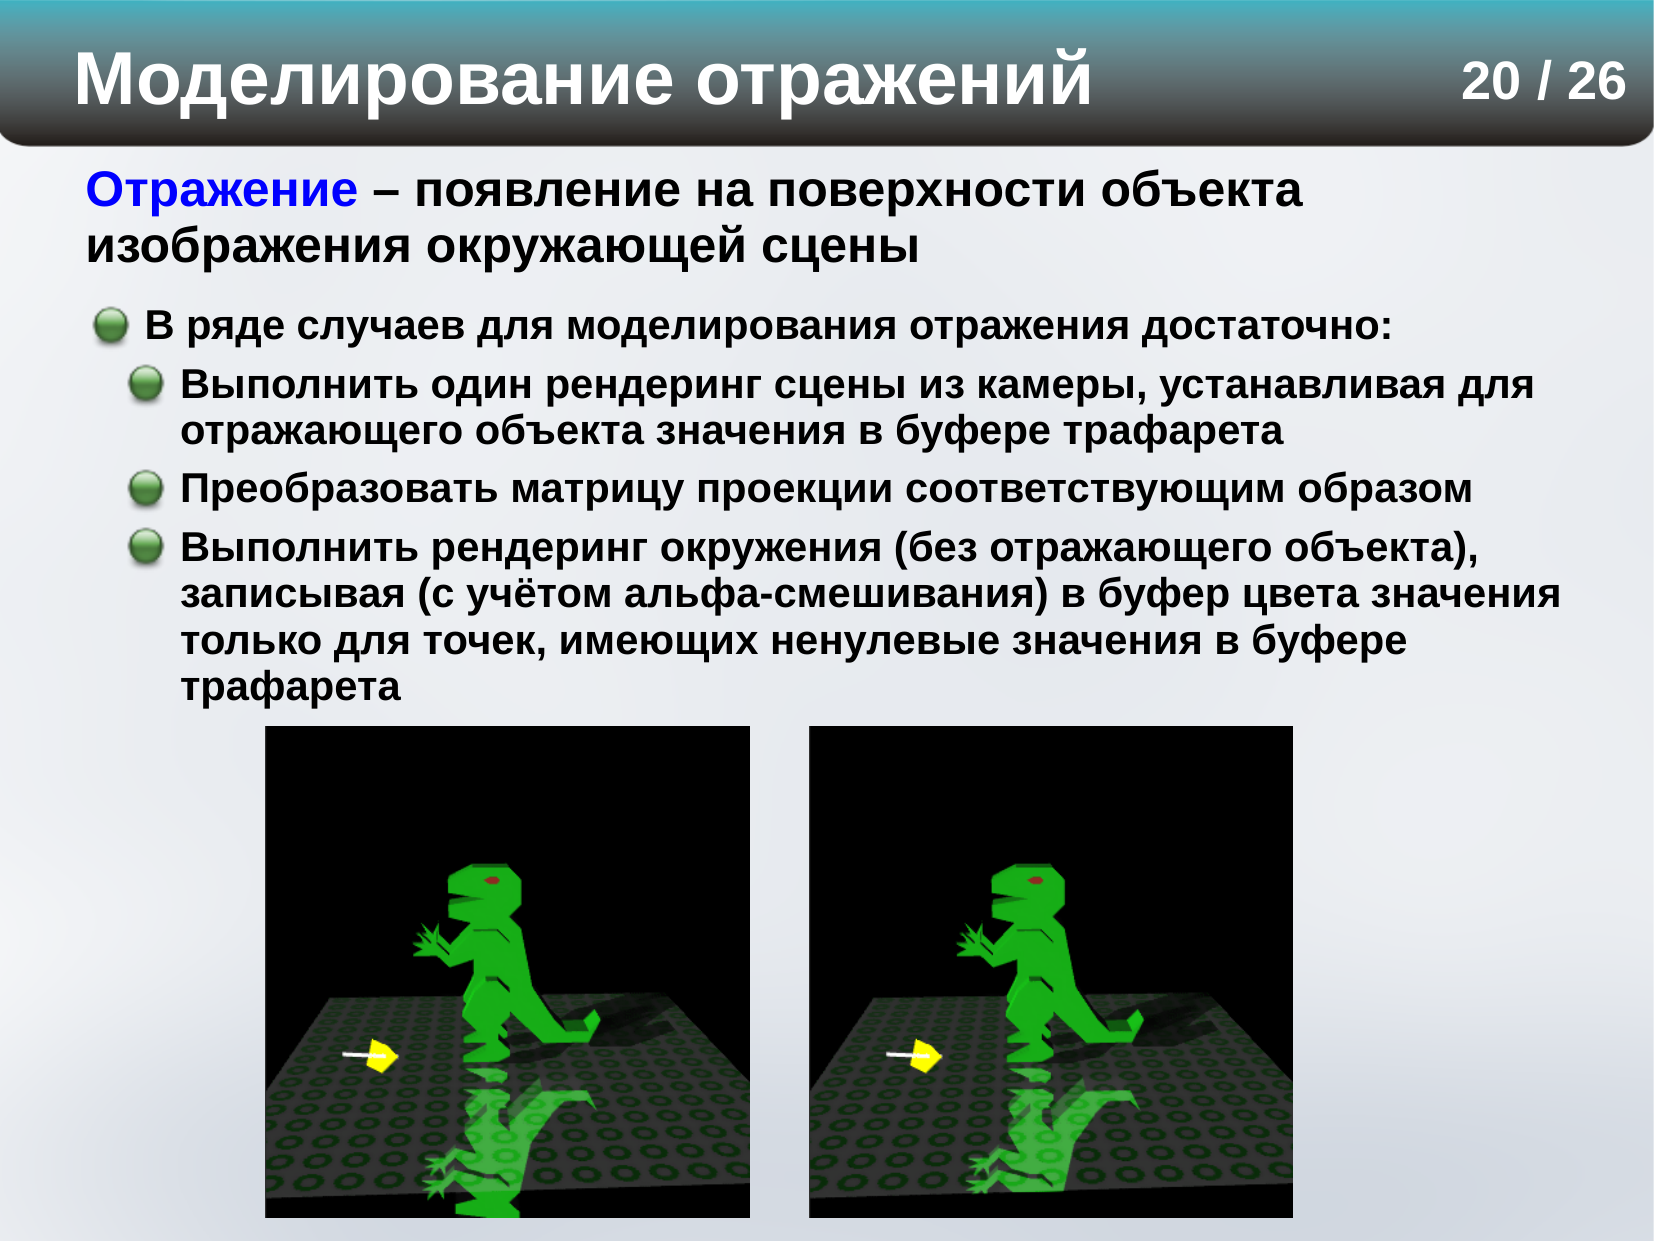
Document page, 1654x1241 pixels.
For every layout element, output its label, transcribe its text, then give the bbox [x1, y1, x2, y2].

text_box Моделирование отражений [59, 29, 1300, 129]
text_box Отражение – появление на поверхности объекта изображения окружающей сцены В ряде случаев для моделирования отражения достаточно: Выполнить один рендеринг сцены из камеры, устанавливая для отражающего объекта значения в буфере трафарета Преобразовать матрицу проекции соответствующим образом Выполнить рендеринг окружения (без отражающего объекта), записывая (с учётом альфа-смешивания) в буфер цвета значения только для точек, имеющих ненулевые значения в буфере трафарета [70, 153, 1625, 717]
text_box <номер> / 26 [1446, 42, 1654, 179]
picture [0, 0, 1654, 1241]
